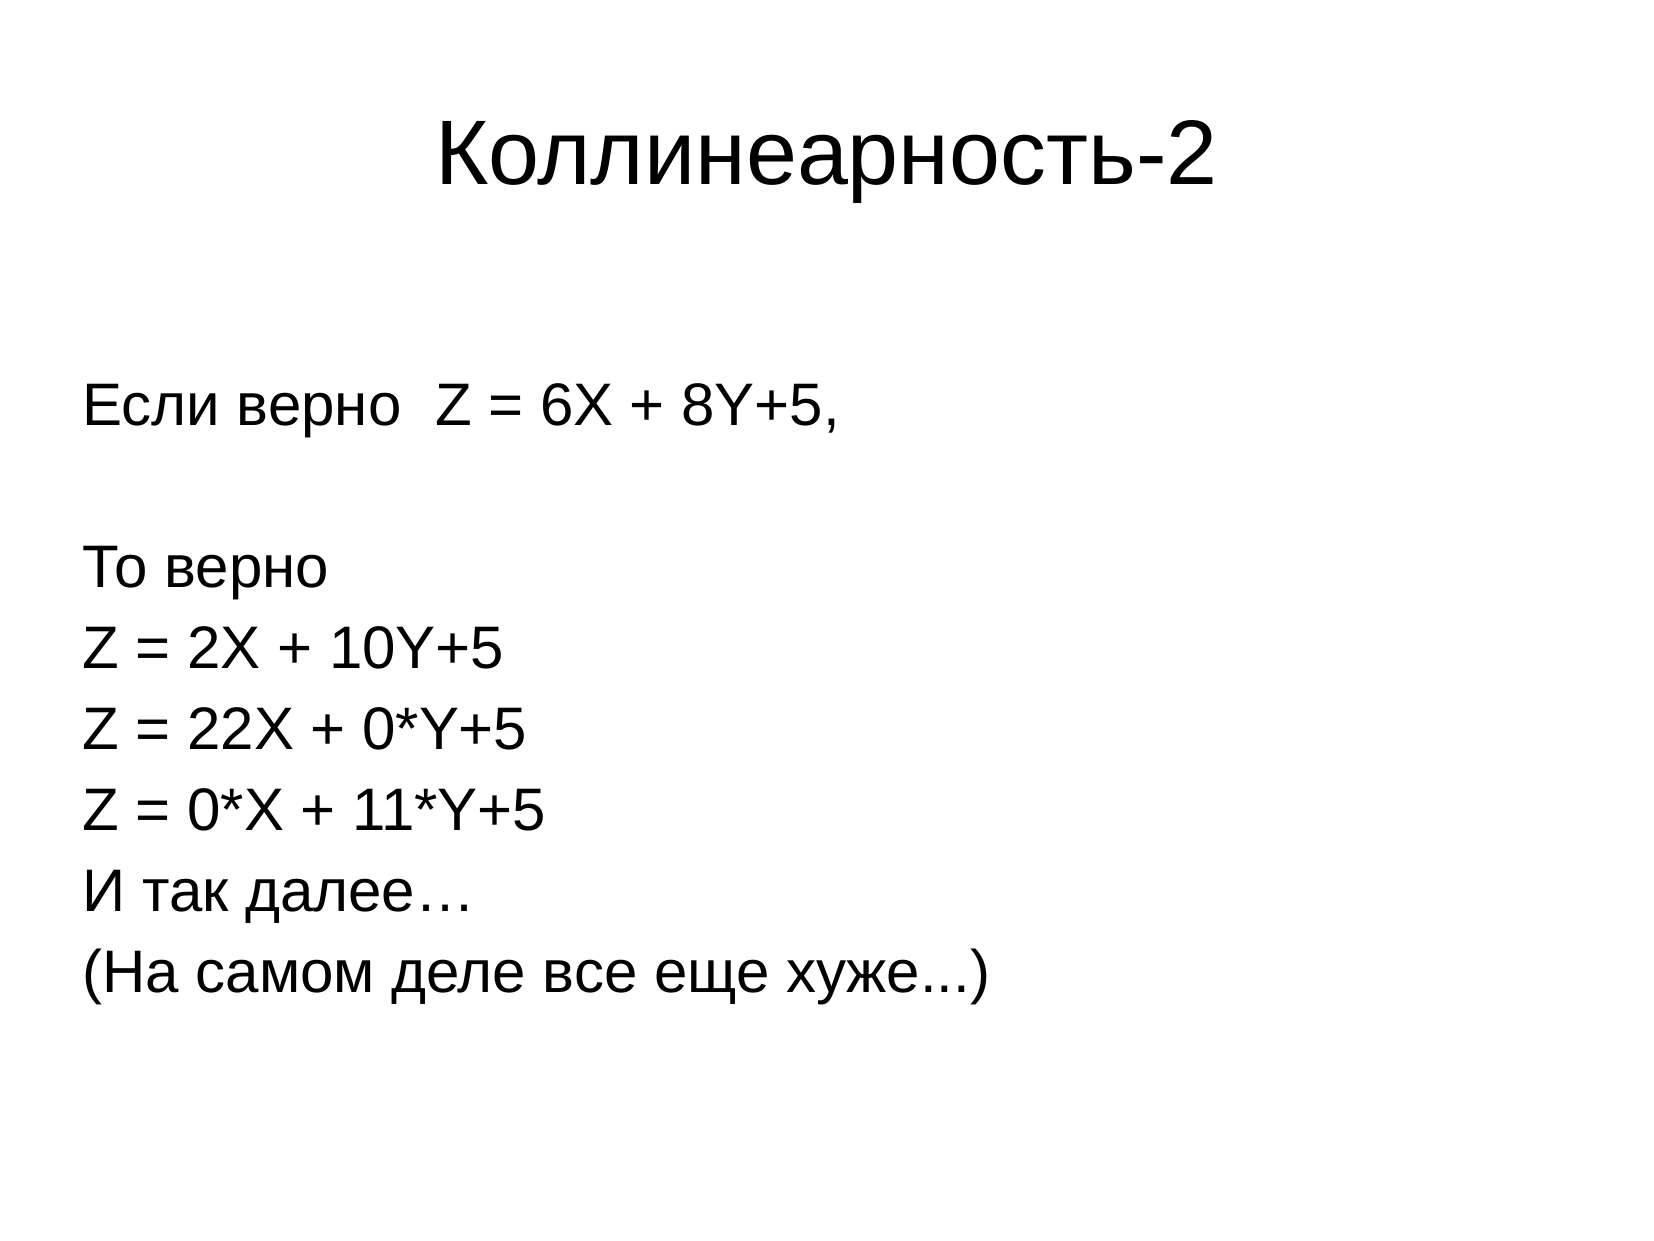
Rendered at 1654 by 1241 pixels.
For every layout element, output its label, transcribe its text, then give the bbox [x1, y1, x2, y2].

title Коллинеарность-2 [82, 49, 1571, 257]
list Если верно Z = 6X + 8Y+5, То верно Z = 2X + 10Y+5 Z = 22X + 0*Y+5 Z = 0*X + 11*Y+5 И так далее… (На самом деле все еще хуже...) [82, 290, 1571, 1010]
